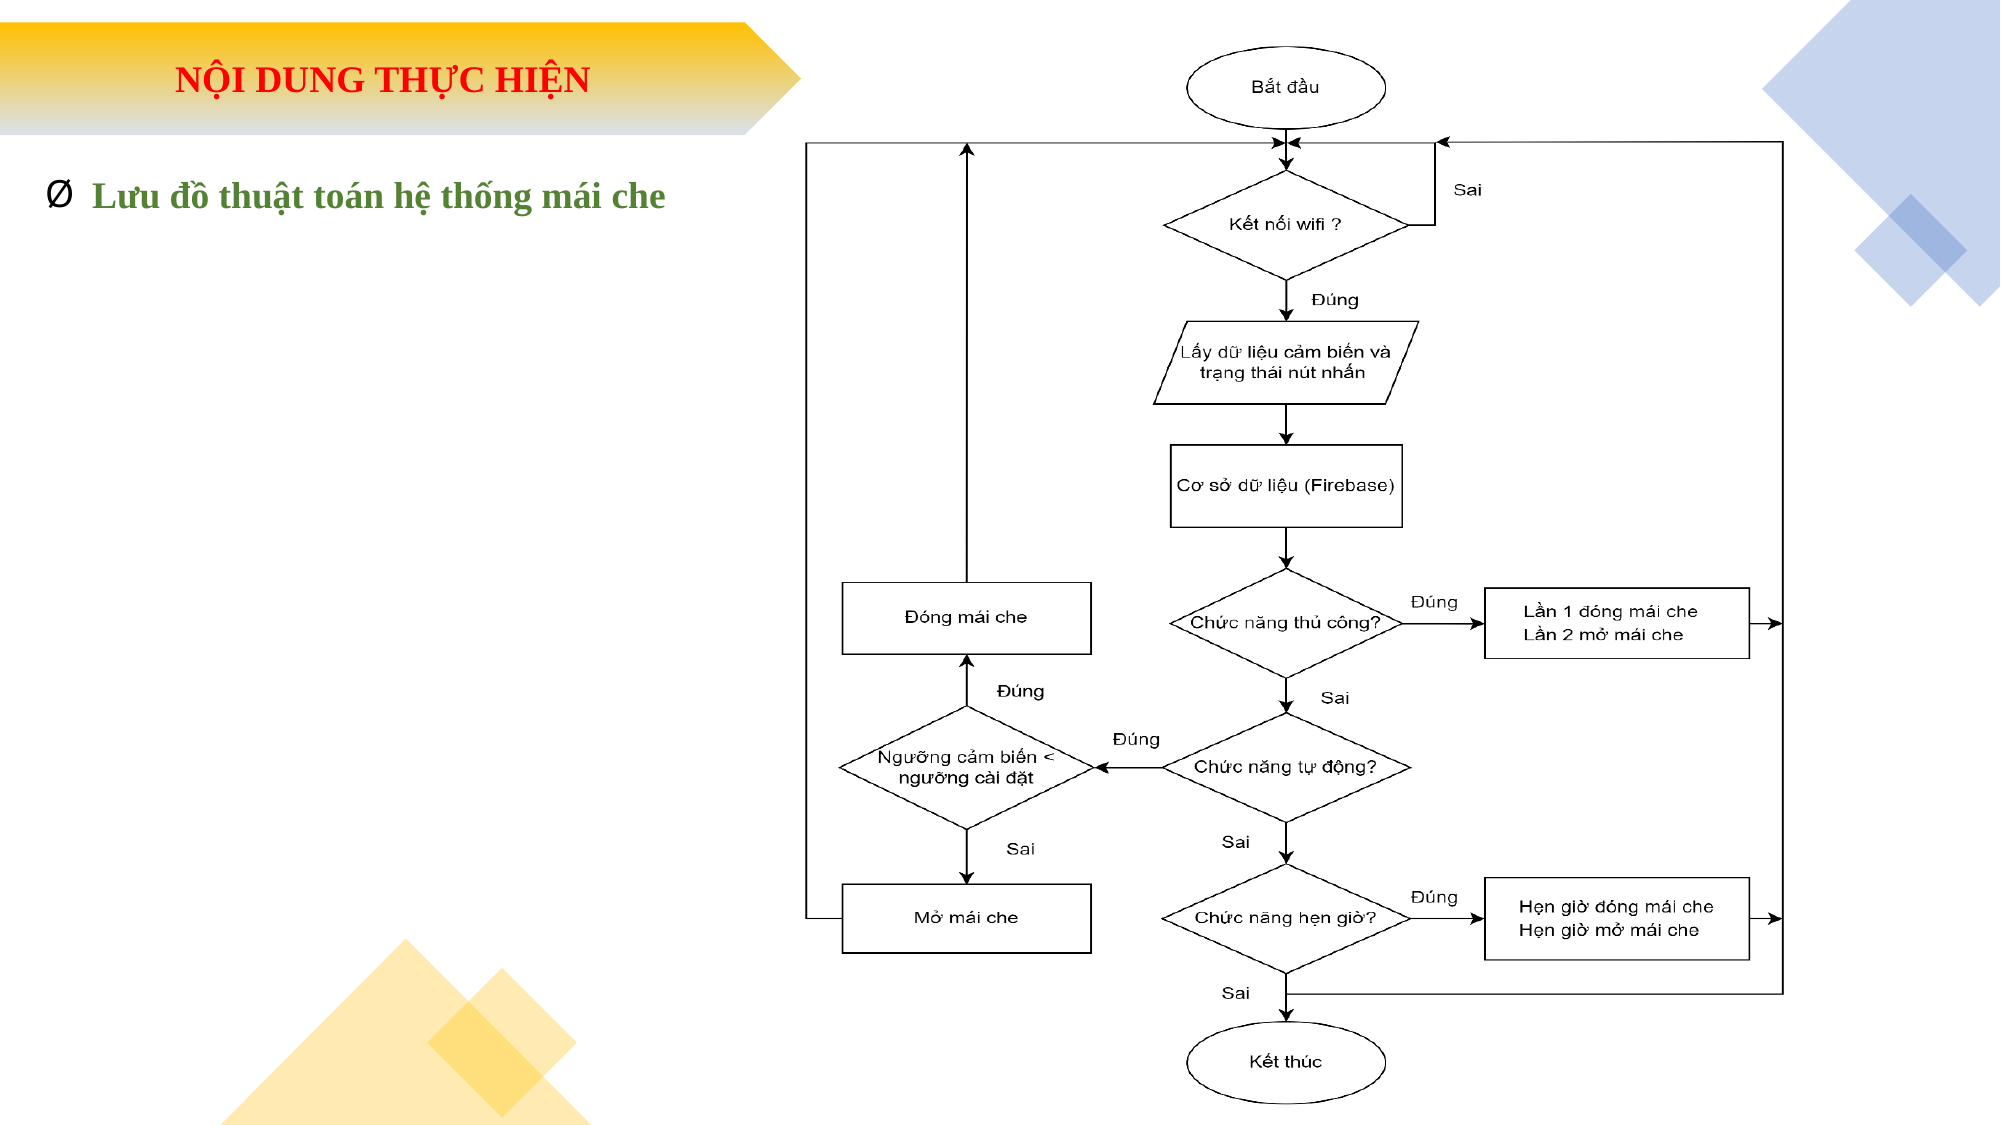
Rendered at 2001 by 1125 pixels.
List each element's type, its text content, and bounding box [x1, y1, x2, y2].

picture [777, 32, 1813, 1118]
text_box [0, 22, 777, 136]
text_box Lưu đồ thuật toán hệ thống mái che [30, 163, 686, 224]
text_box [220, 938, 592, 1125]
text_box [1813, 0, 2000, 307]
text_box NỘI DUNG THỰC HIỆN [30, 47, 736, 109]
